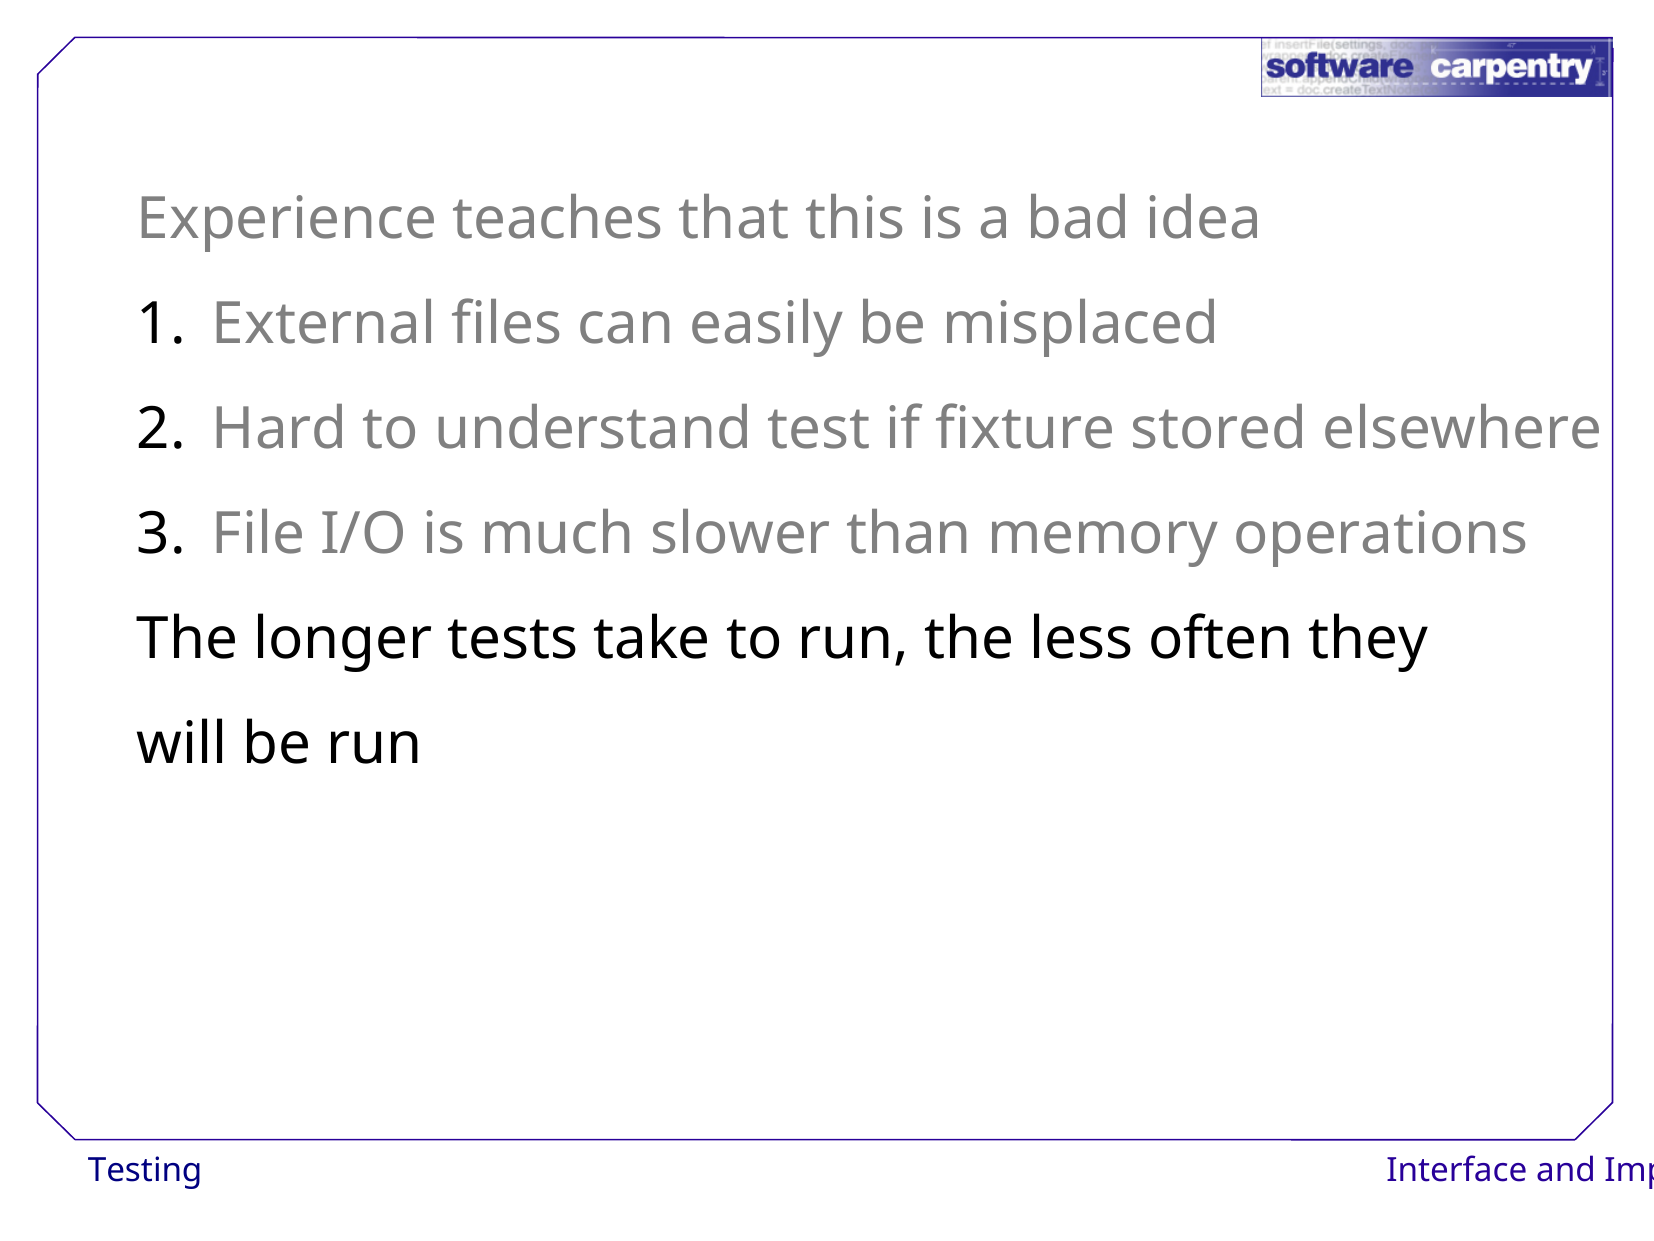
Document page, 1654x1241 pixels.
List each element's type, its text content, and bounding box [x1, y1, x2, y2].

text_box Experience teaches that this is a bad idea External files can easily be misplaced Hard to understand test if fixture stored elsewhere File I/O is much slower than memory operations The longer tests take to run, the less often they will be run [122, 137, 1618, 784]
picture [1261, 39, 1613, 97]
